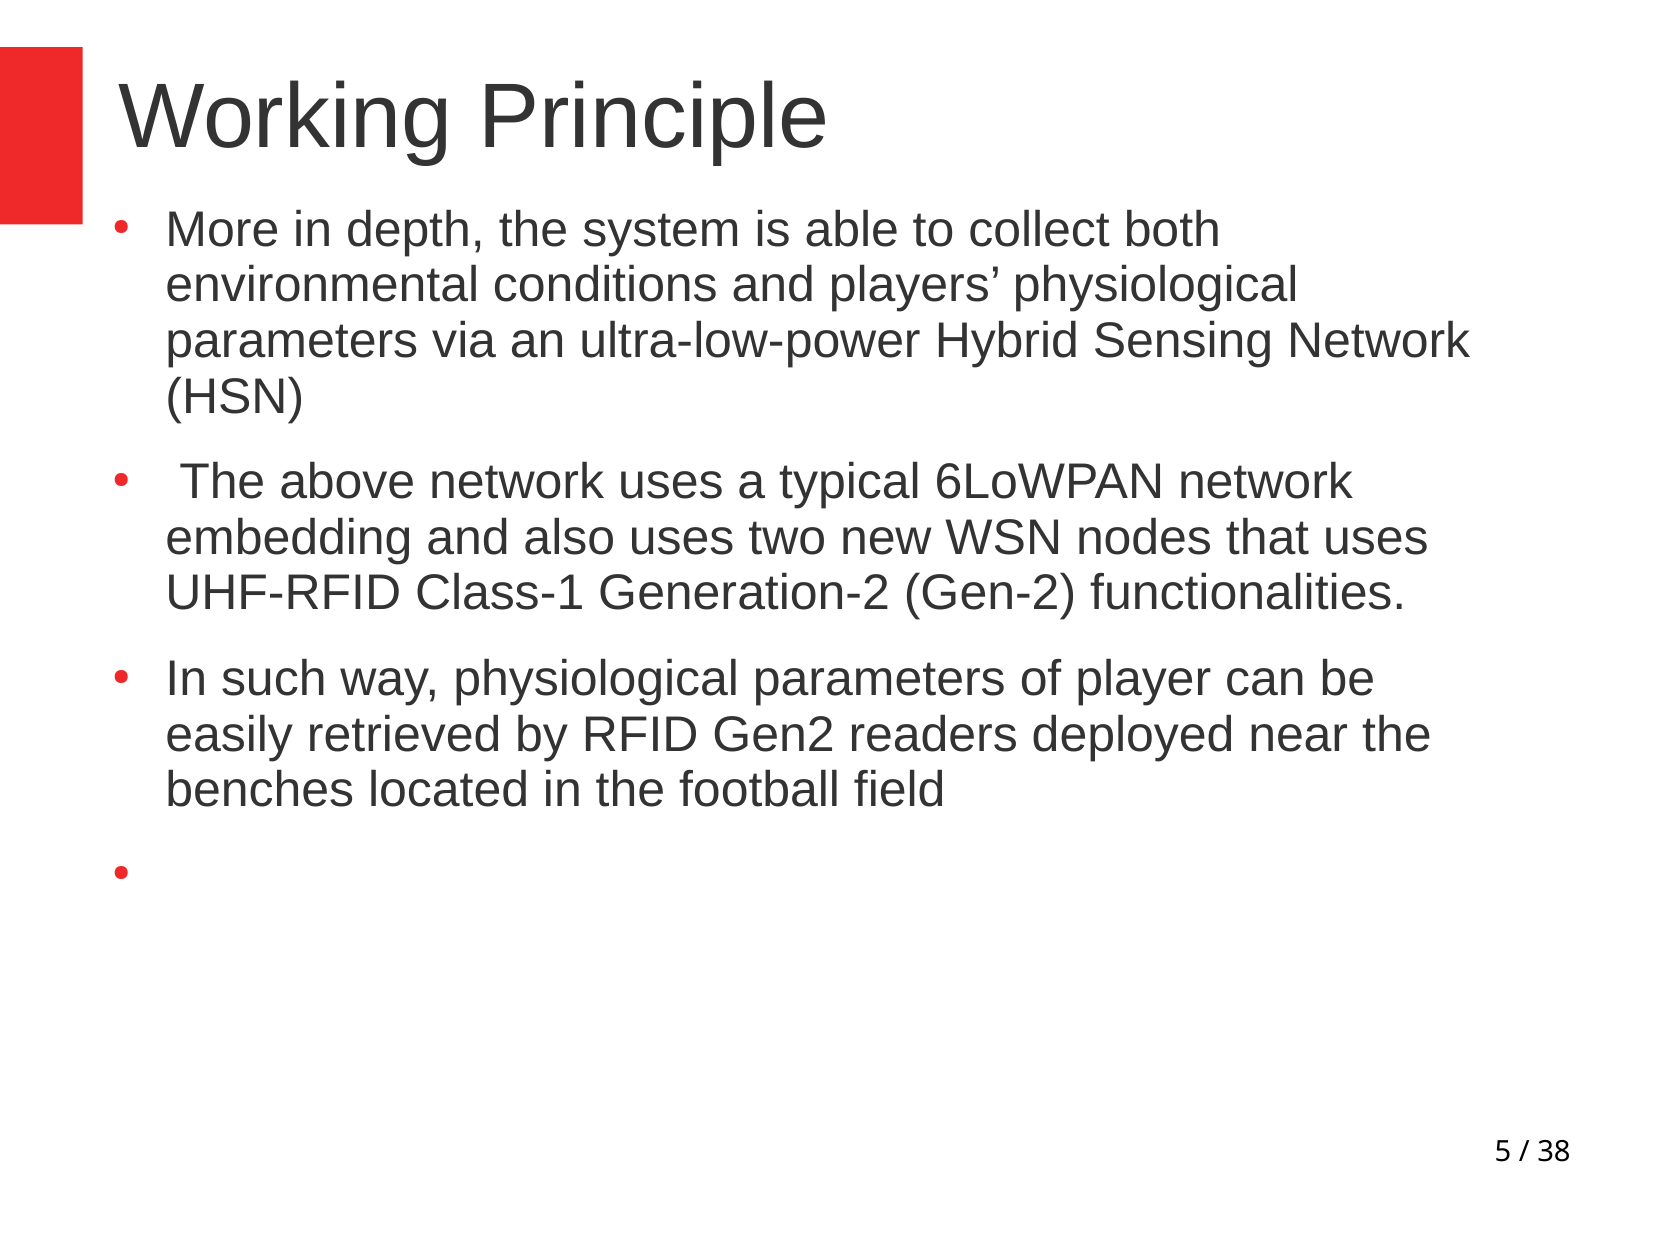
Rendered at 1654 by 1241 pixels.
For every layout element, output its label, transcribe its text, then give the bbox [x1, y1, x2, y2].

title Working Principle [118, 11, 1571, 219]
list More in depth, the system is able to collect both environmental conditions and players’ physiological parameters via an ultra-low-power Hybrid Sensing Network (HSN) The above network uses a typical 6LoWPAN network embedding and also uses two new WSN nodes that uses UHF-RFID Class-1 Generation-2 (Gen-2) functionalities. In such way, physiological parameters of player can be easily retrieved by RFID Gen2 readers deployed near the benches located in the football field [94, 200, 1512, 921]
